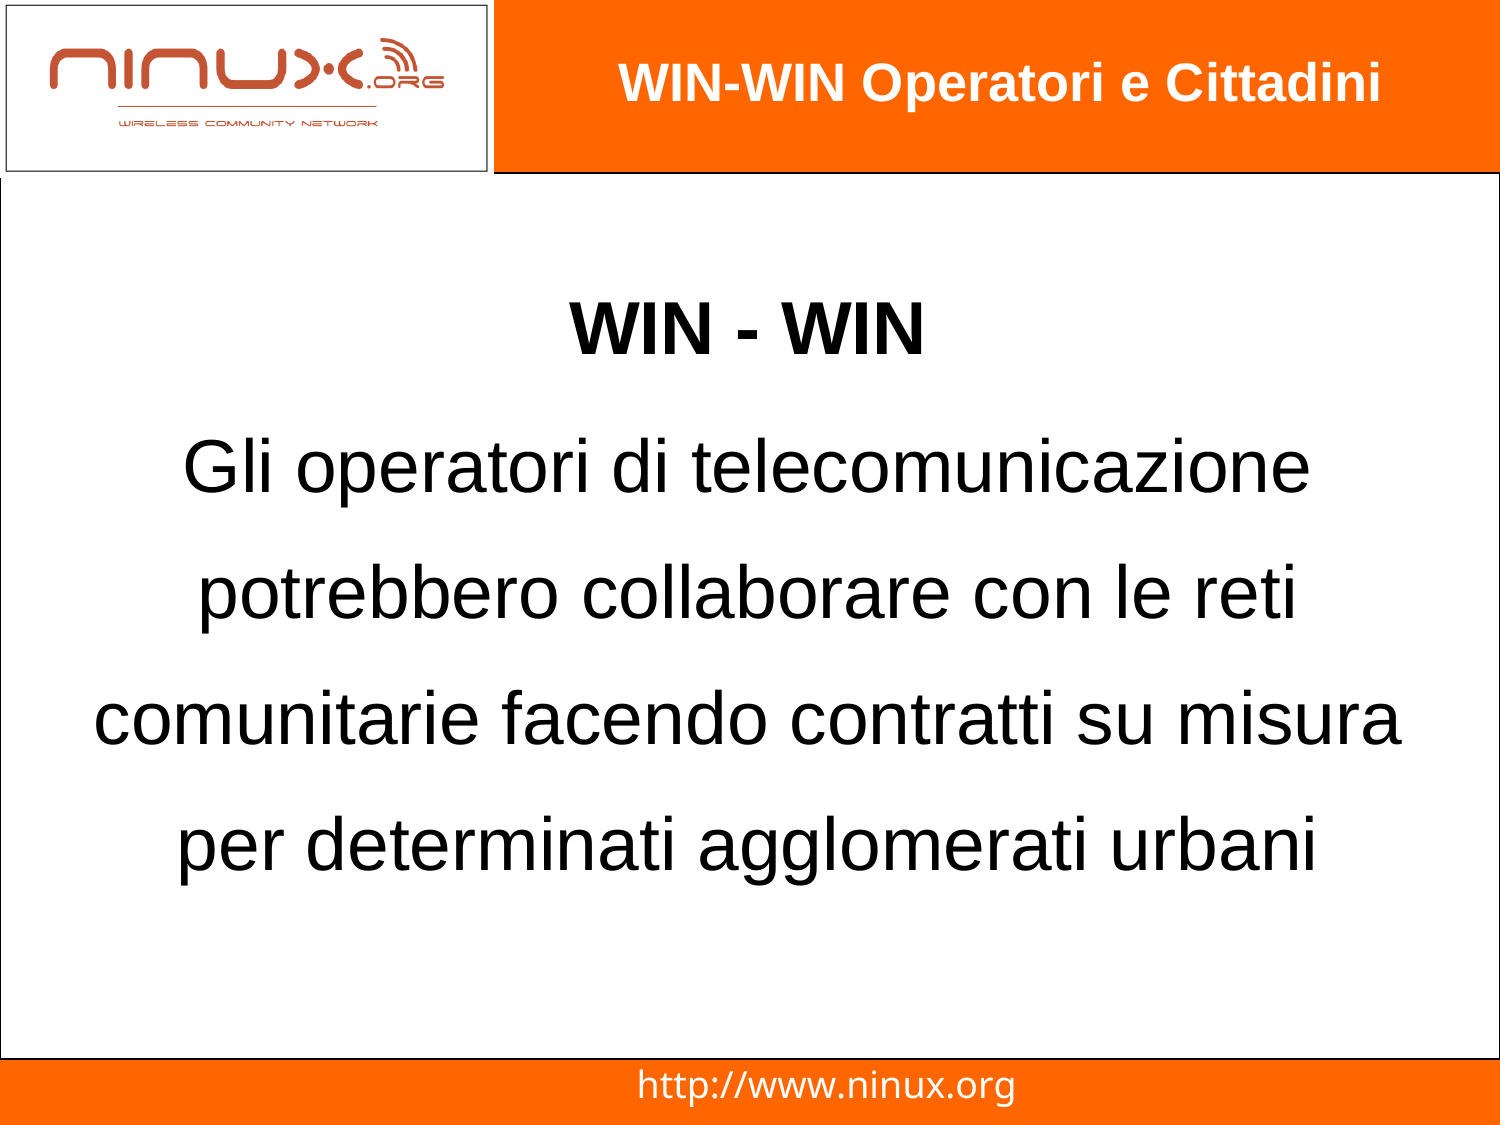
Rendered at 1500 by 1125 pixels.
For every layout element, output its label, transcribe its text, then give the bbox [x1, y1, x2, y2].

picture [0, 0, 494, 178]
list WIN - WIN Gli operatori di telecomunicazione potrebbero collaborare con le reti comunitarie facendo contratti su misura per determinati agglomerati urbani [37, 236, 1459, 1058]
title WIN-WIN Operatori e Cittadini [501, 0, 1500, 165]
text_box http://www.ninux.org [621, 1053, 1159, 1125]
